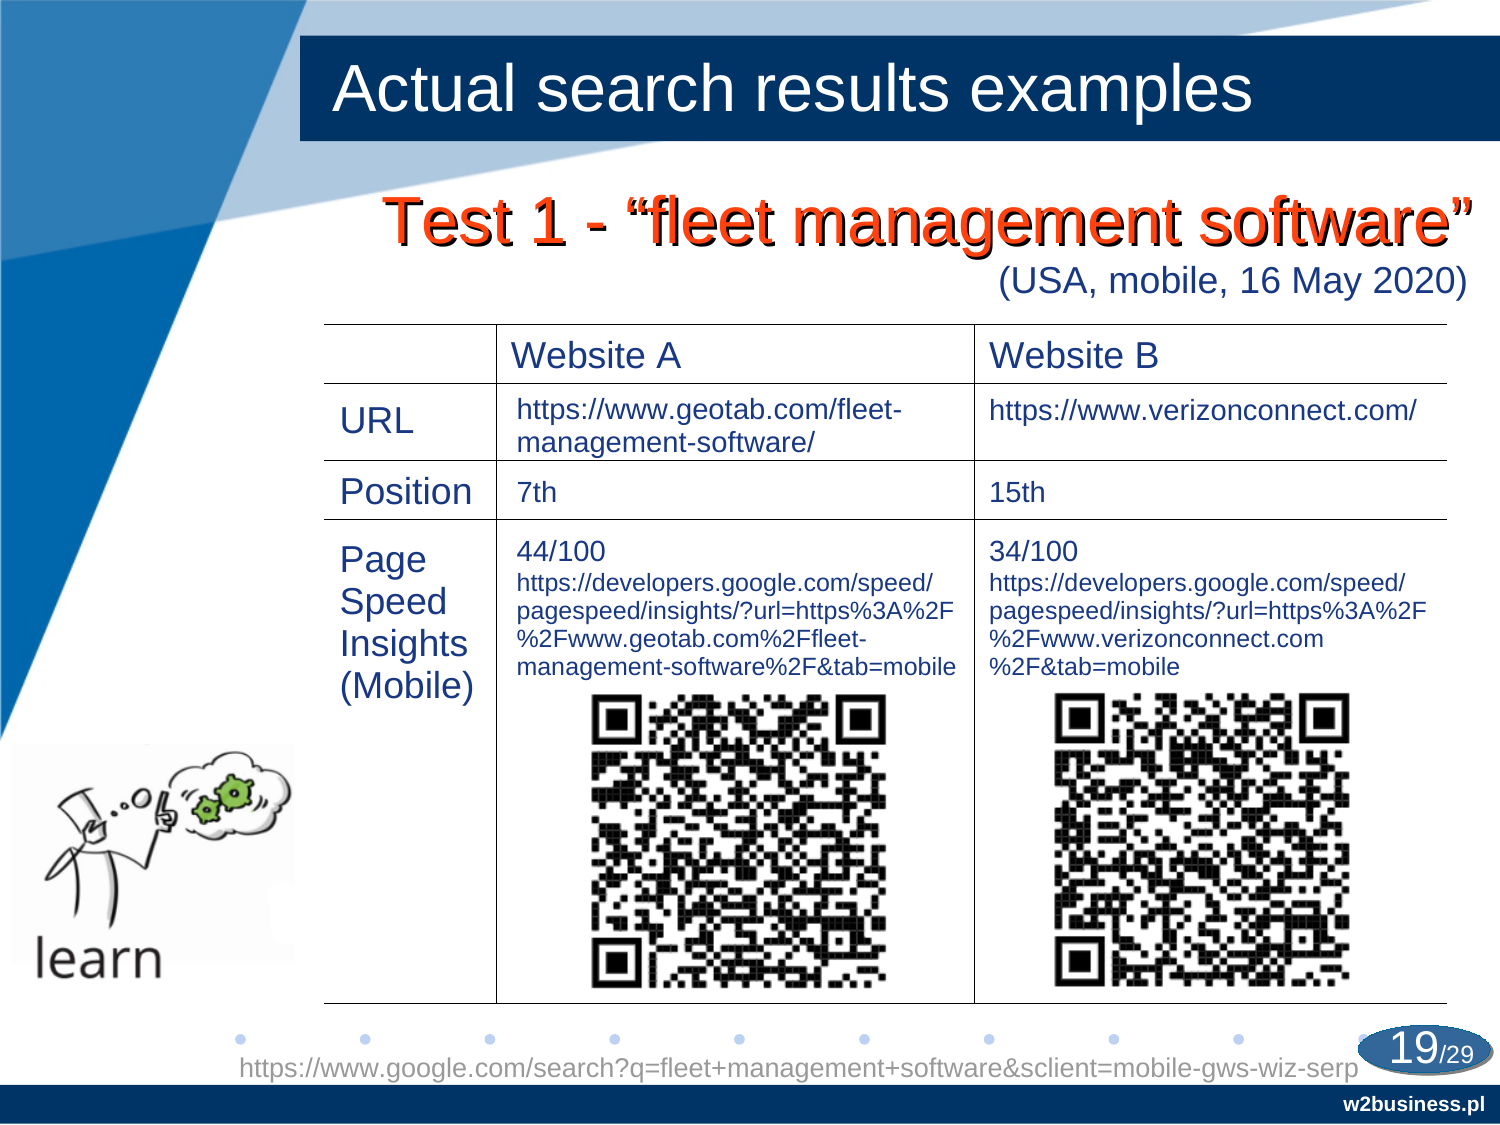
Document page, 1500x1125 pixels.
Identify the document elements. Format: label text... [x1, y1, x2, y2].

list Test 1 - “fleet management software” [206, 175, 1489, 402]
text_box 7th [501, 468, 974, 526]
text_box Website B [974, 326, 1412, 384]
text_box URL [324, 391, 502, 449]
text_box https://www.google.com/search?q=fleet+management+software&sclient=mobile-gws-wiz-serp [224, 1045, 1465, 1105]
text_box https://www.verizonconnect.com/ [974, 386, 1447, 443]
picture [584, 690, 894, 993]
list Test 1 - “fleet management software” [497, 384, 974, 391]
text_box 15th [974, 468, 1447, 526]
text_box 34/100 [975, 527, 1447, 561]
text_box https://www.geotab.com/fleet-management-software/ [501, 461, 974, 467]
text_box Page Speed Insights (Mobile) [324, 531, 501, 715]
text_box Website A [497, 326, 974, 384]
text_box https://developers.google.com/speed/pagespeed/insights/?url=https%3A%2F%2Fwww.verizonconnect.com%2F&tab=mobile [975, 561, 1447, 688]
picture [1047, 684, 1359, 993]
text_box https://www.geotab.com/fleet-management-software/ [501, 385, 974, 460]
text_box Position [324, 462, 502, 519]
text_box 44/100 [501, 527, 975, 561]
text_box https://developers.google.com/speed/pagespeed/insights/?url=https%3A%2F%2Fwww.geotab.com%2Ffleet-management-software%2F&tab=mobile [501, 561, 975, 688]
title Actual search results examples [300, 35, 1500, 142]
text_box (USA, mobile, 16 May 2020) [998, 259, 1477, 344]
picture [0, 0, 1500, 987]
